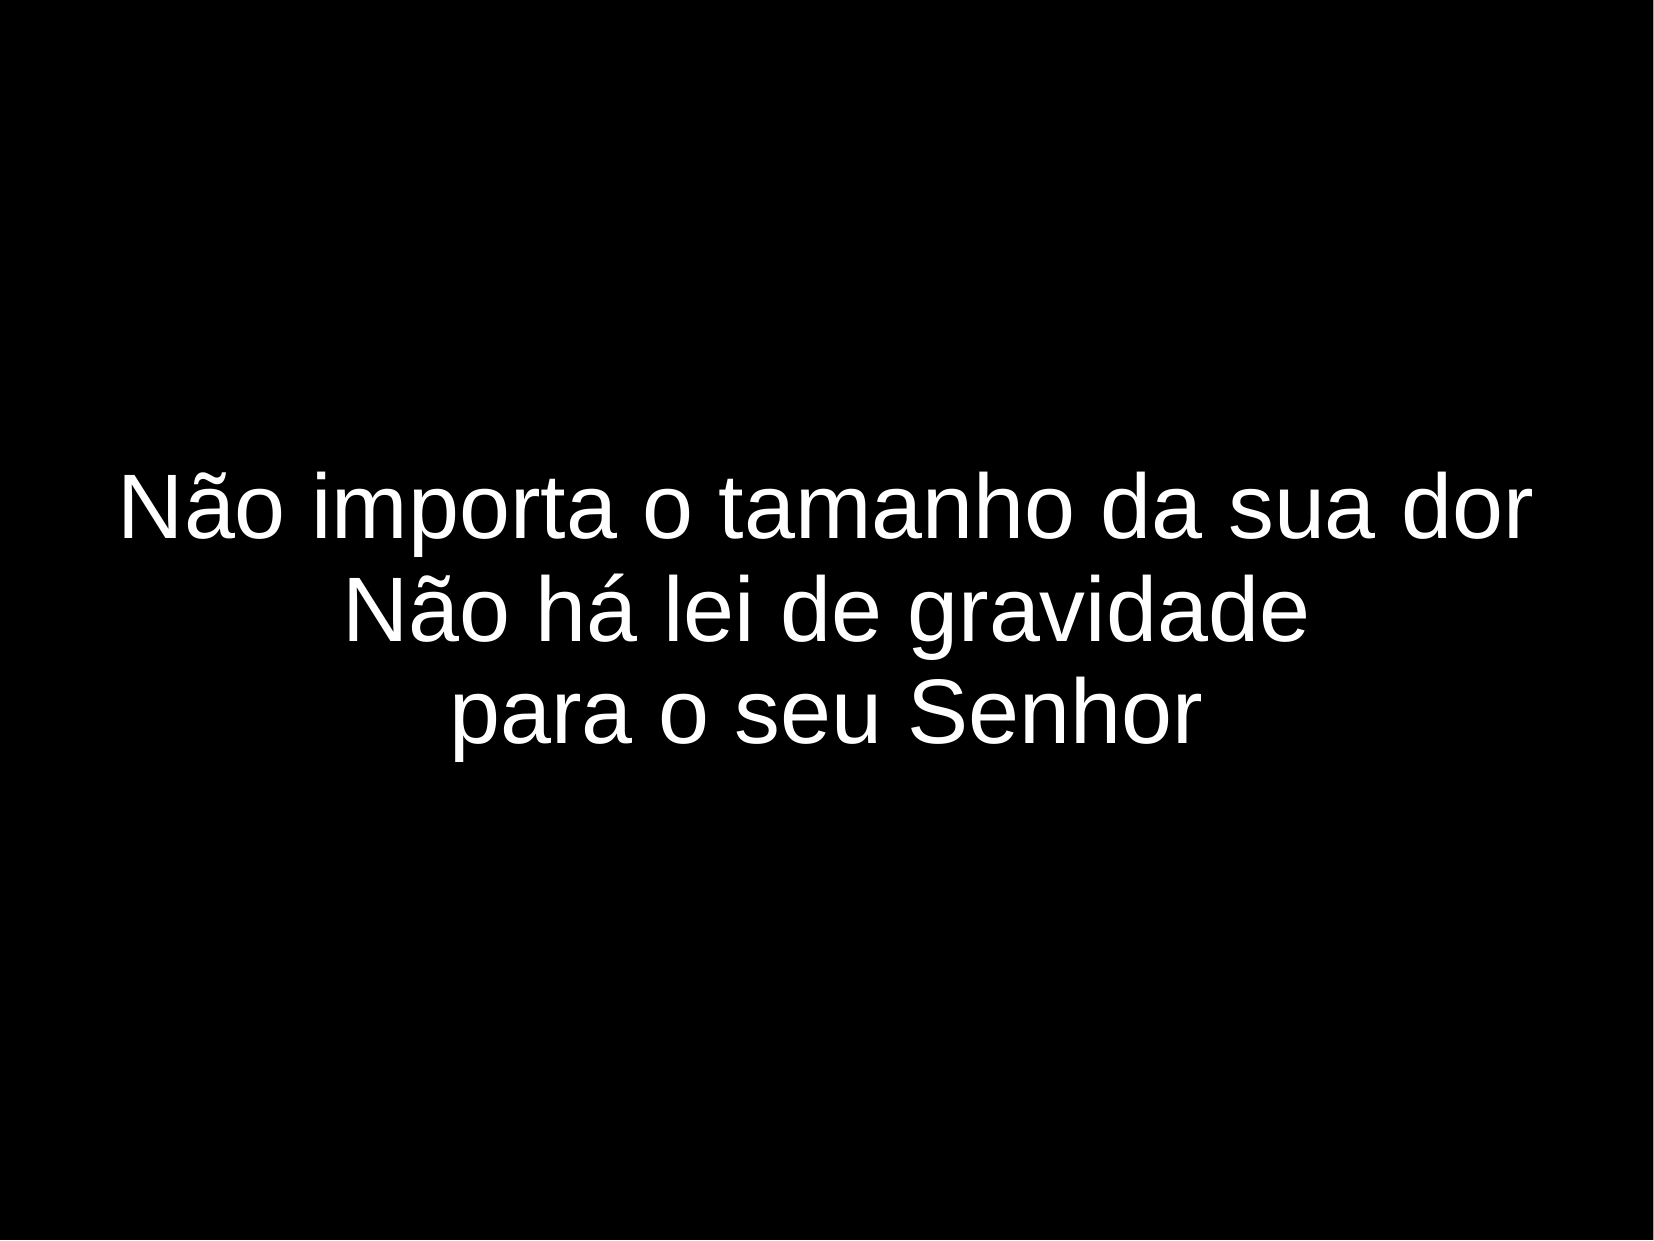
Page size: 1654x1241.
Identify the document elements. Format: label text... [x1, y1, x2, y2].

subtitle Não importa o tamanho da sua dor Não há lei de gravidade para o seu Senhor [82, 49, 1571, 1170]
